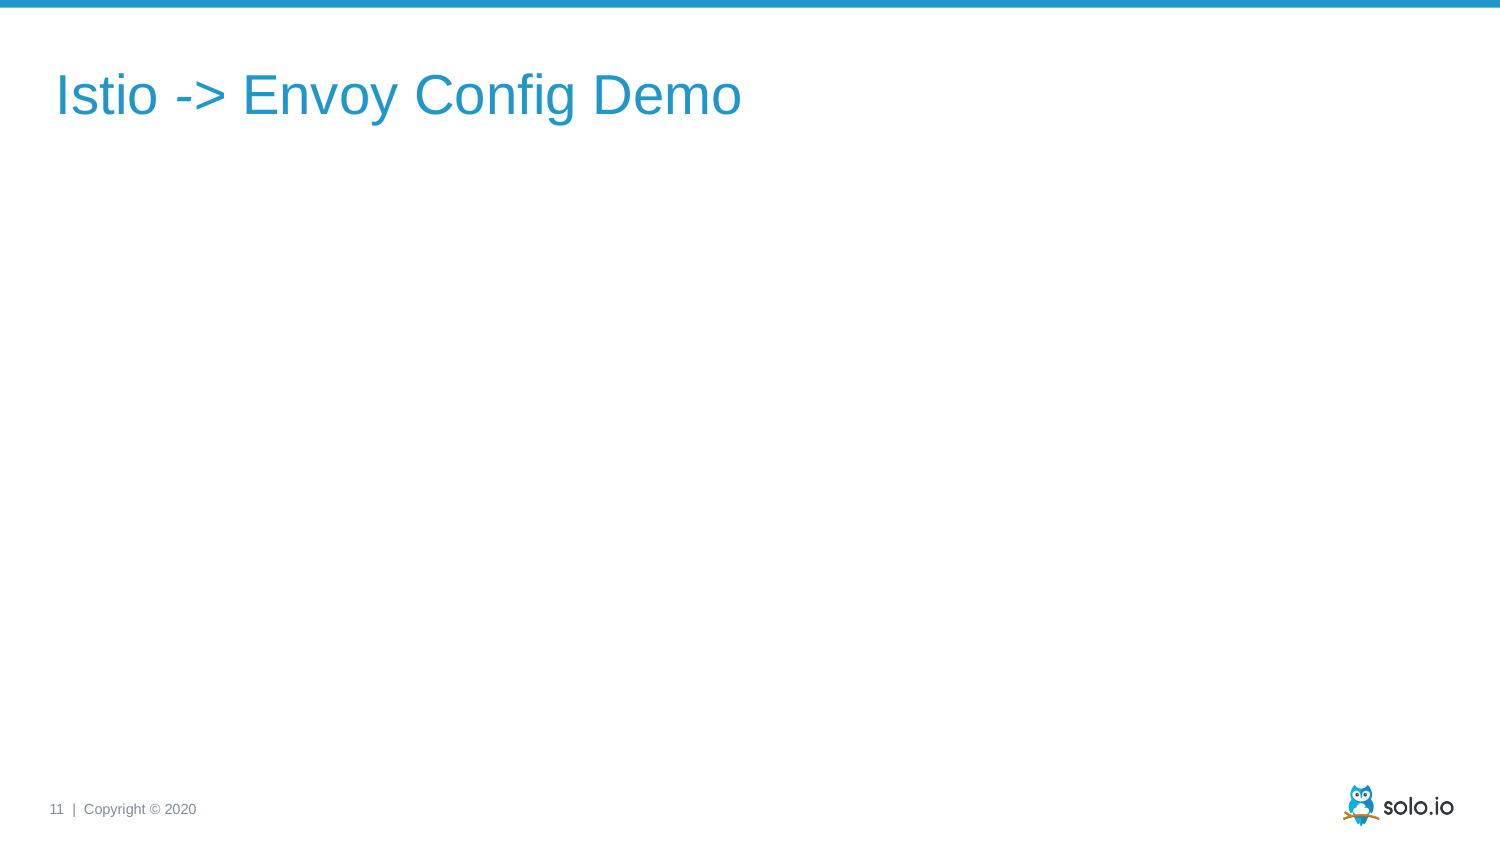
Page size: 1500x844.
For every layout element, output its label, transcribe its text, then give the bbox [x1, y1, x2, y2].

title Istio -> Envoy Config Demo [44, 44, 1457, 149]
picture [1338, 783, 1457, 827]
